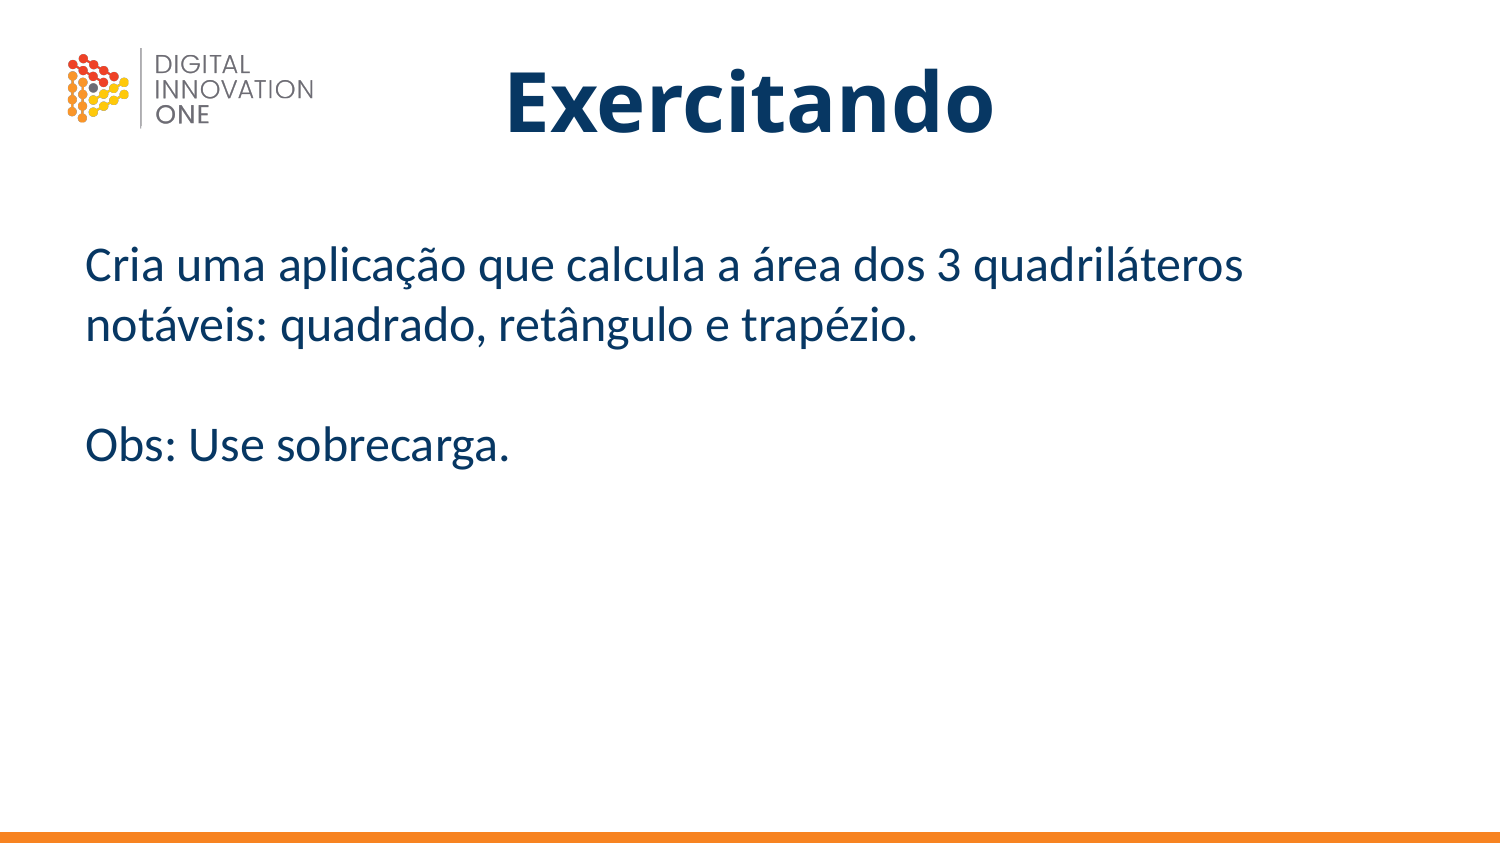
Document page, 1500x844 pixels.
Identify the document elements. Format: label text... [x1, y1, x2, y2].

text_box Cria uma aplicação que calcula a área dos 3 quadriláteros notáveis: quadrado, retângulo e trapézio. Obs: Use sobrecarga. [58, 216, 1449, 717]
picture [51, 39, 330, 137]
text_box [0, 832, 1500, 843]
subtitle Exercitando [51, 50, 1449, 148]
